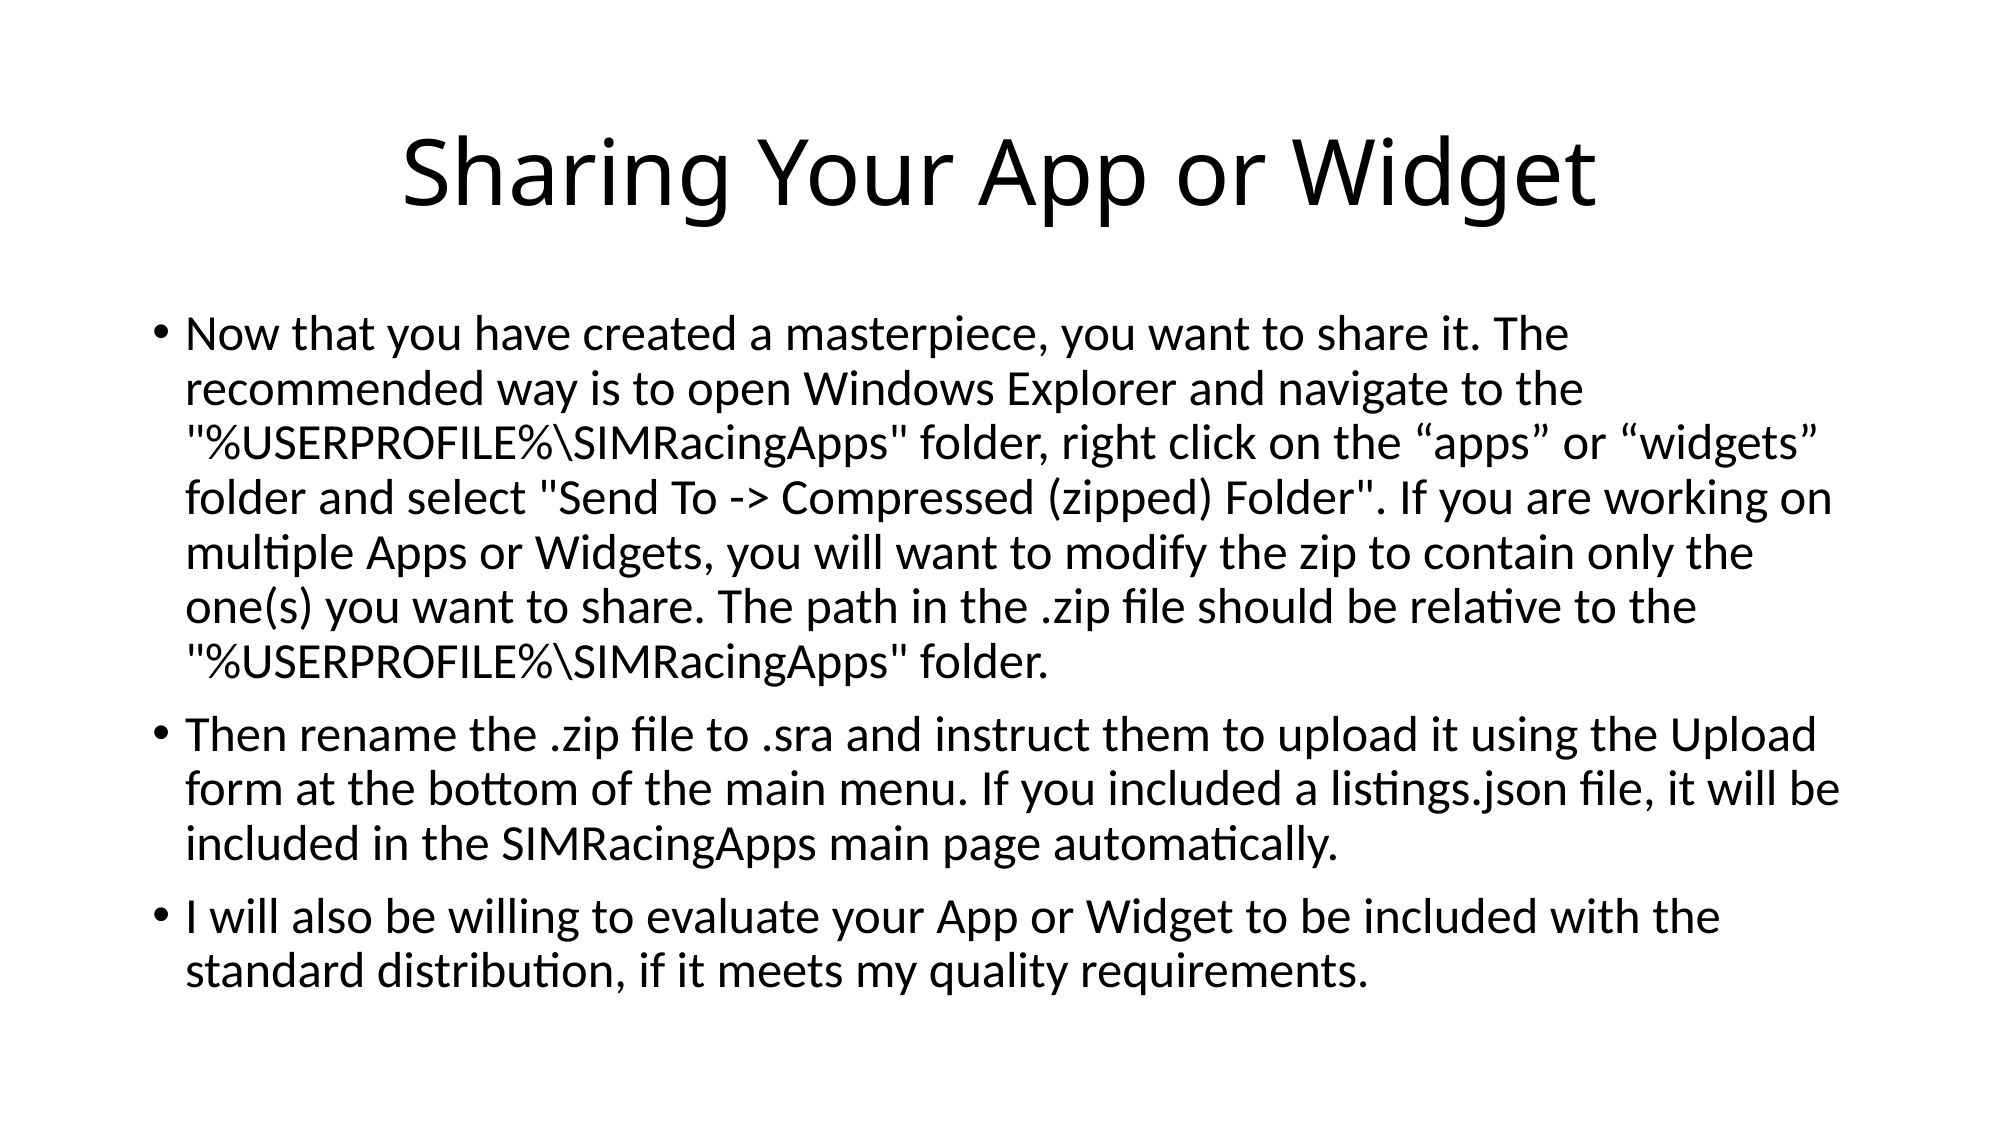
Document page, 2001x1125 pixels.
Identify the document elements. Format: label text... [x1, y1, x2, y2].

title Sharing Your App or Widget [137, 59, 1863, 278]
list Now that you have created a masterpiece, you want to share it. The recommended way is to open Windows Explorer and navigate to the "%USERPROFILE%\SIMRacingApps" folder, right click on the “apps” or “widgets” folder and select "Send To -> Compressed (zipped) Folder". If you are working on multiple Apps or Widgets, you will want to modify the zip to contain only the one(s) you want to share. The path in the .zip file should be relative to the "%USERPROFILE%\SIMRacingApps" folder. Then rename the .zip file to .sra and instruct them to upload it using the Upload form at the bottom of the main menu. If you included a listings.json file, it will be included in the SIMRacingApps main page automatically. I will also be willing to evaluate your App or Widget to be included with the standard distribution, if it meets my quality requirements. [137, 299, 1863, 1014]
